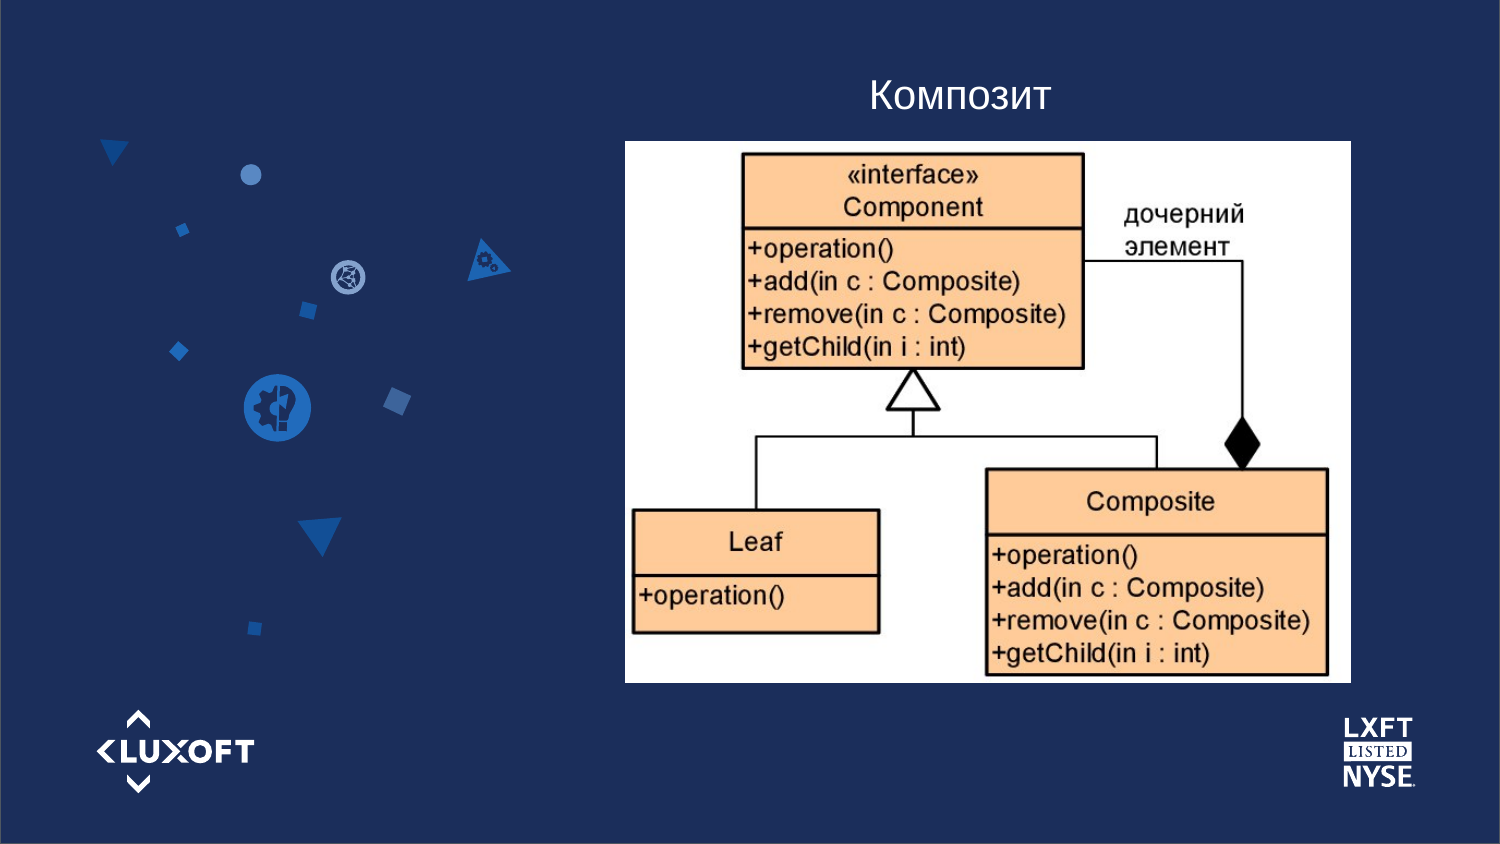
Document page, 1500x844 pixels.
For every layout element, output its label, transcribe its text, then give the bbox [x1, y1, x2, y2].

picture [625, 141, 1351, 683]
title Композит [868, 23, 1335, 141]
